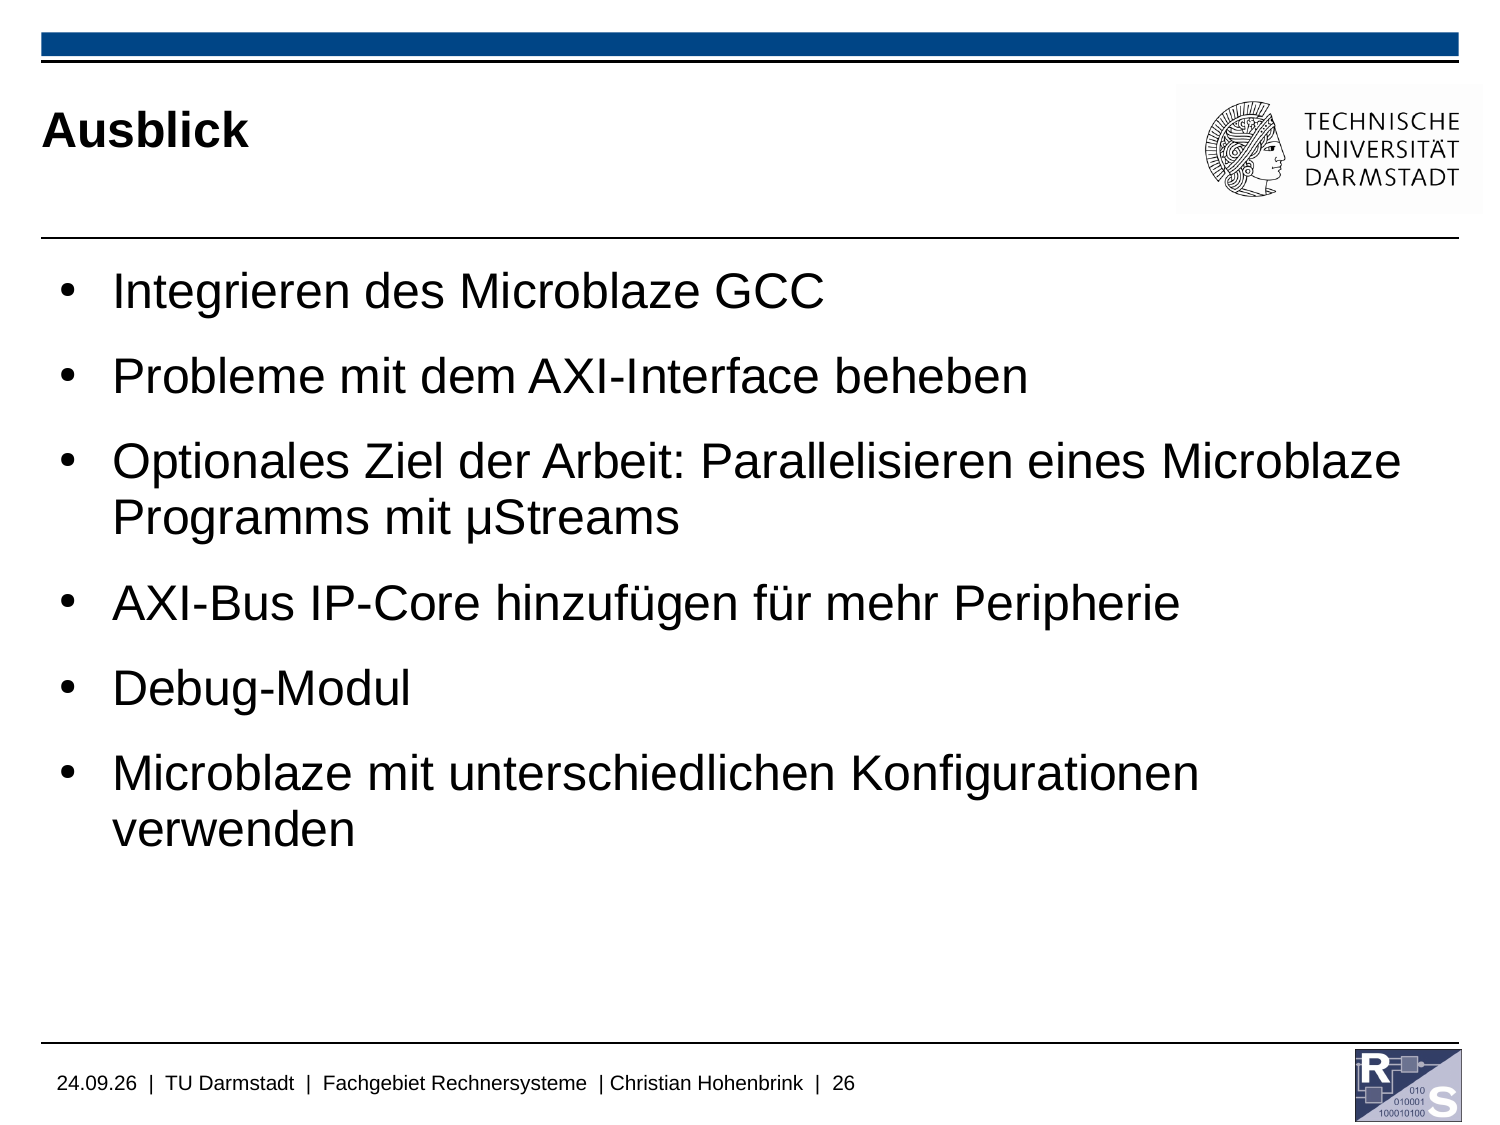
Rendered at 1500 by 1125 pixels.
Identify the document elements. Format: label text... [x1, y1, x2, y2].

title Ausblick [41, 55, 1131, 206]
picture [1355, 1049, 1462, 1122]
list Integrieren des Microblaze GCC Probleme mit dem AXI-Interface beheben Optionales Ziel der Arbeit: Parallelisieren eines Microblaze Programms mit μStreams AXI-Bus IP-Core hinzufügen für mehr Peripherie Debug-Modul Microblaze mit unterschiedlichen Konfigurationen verwenden [41, 263, 1455, 1032]
